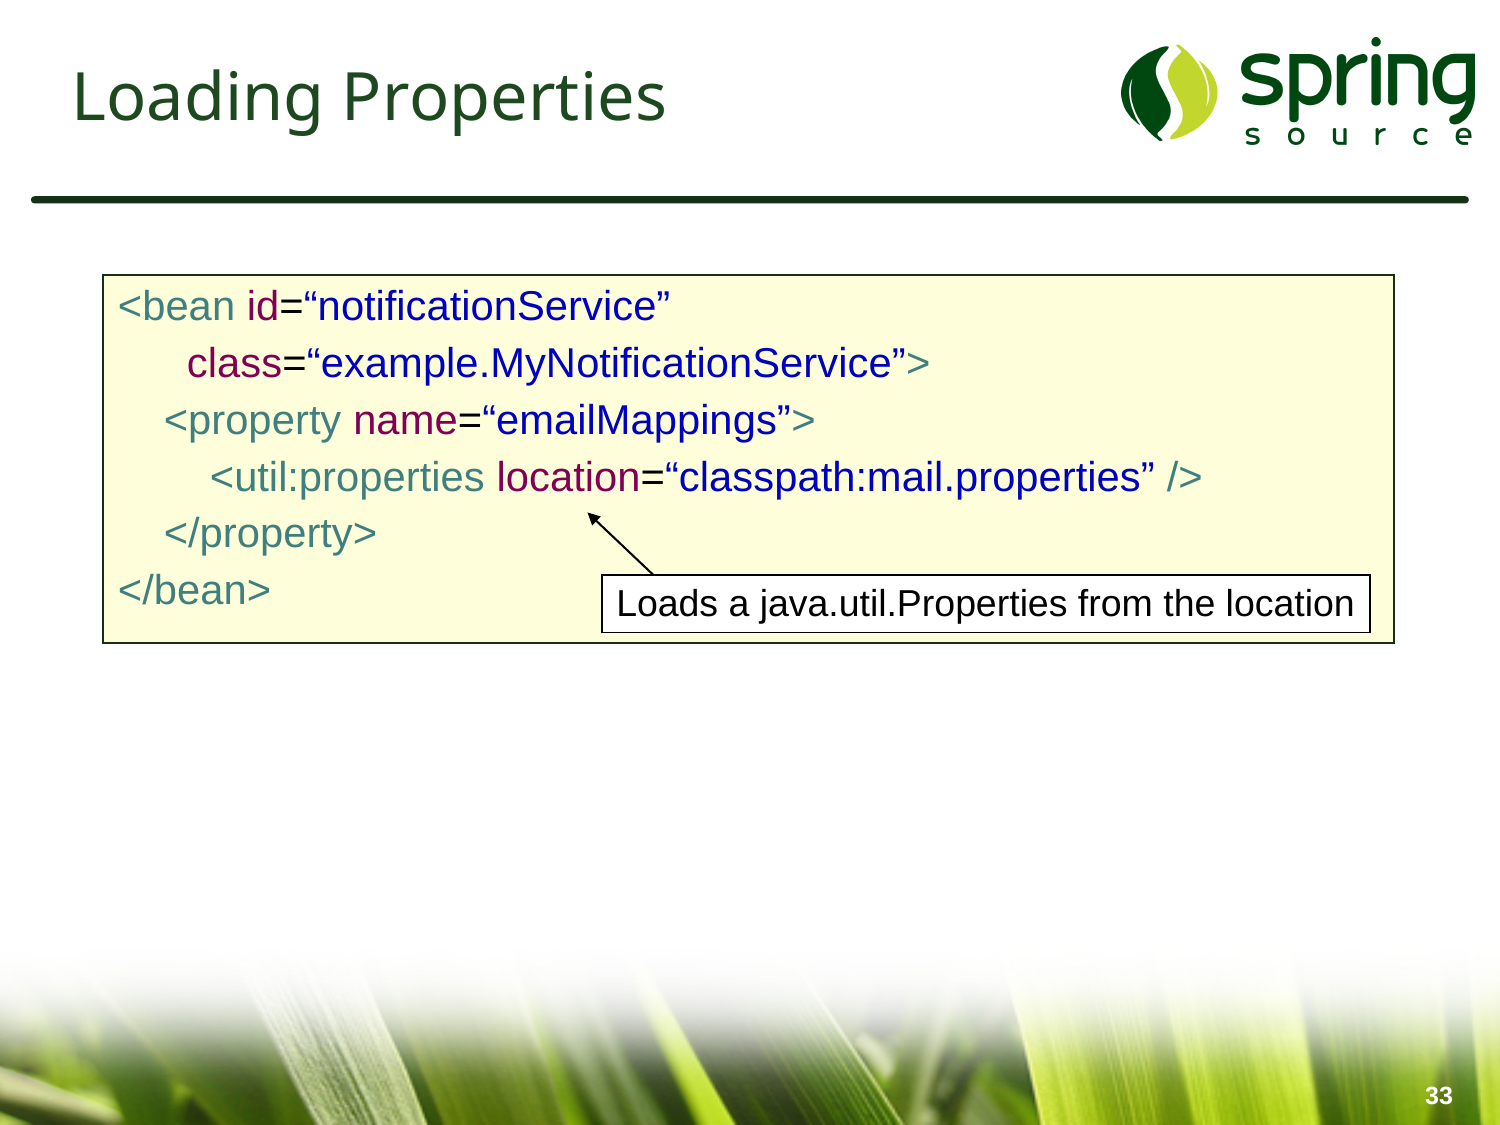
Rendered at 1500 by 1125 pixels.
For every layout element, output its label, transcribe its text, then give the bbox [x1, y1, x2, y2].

title Loading Properties [56, 13, 1089, 176]
picture [1121, 37, 1475, 145]
text_box Loads a java.util.Properties from the location [601, 574, 1370, 633]
list <bean id=“notificationService” class=“example.MyNotificationService”> <property name=“emailMappings”> <util:properties location=“classpath:mail.properties” /> </property> </bean> [103, 274, 1394, 643]
picture [0, 944, 1500, 1125]
